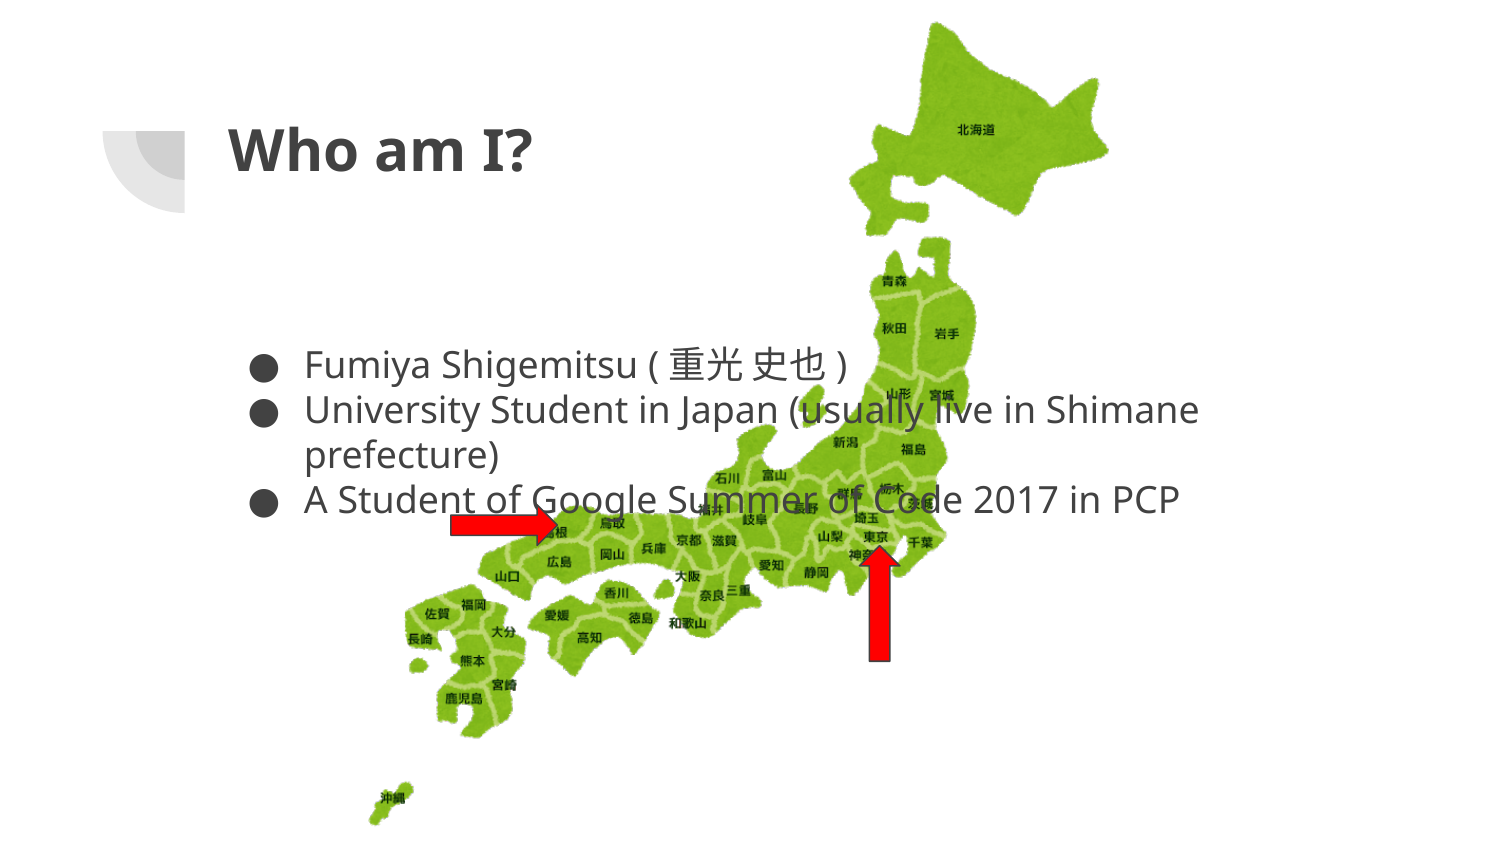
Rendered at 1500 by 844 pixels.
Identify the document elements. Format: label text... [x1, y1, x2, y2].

picture [328, 263, 1172, 326]
text_box [859, 545, 900, 662]
picture [328, 744, 1172, 844]
list Fumiya Shigemitsu (重光 史也) University Student in Japan (usually live in Shimane prefecture) A Student of Google Summer of Code 2017 in PCP [213, 326, 1368, 744]
text_box [450, 504, 558, 546]
title Who am I? [213, 98, 1368, 263]
picture [328, 0, 1172, 98]
